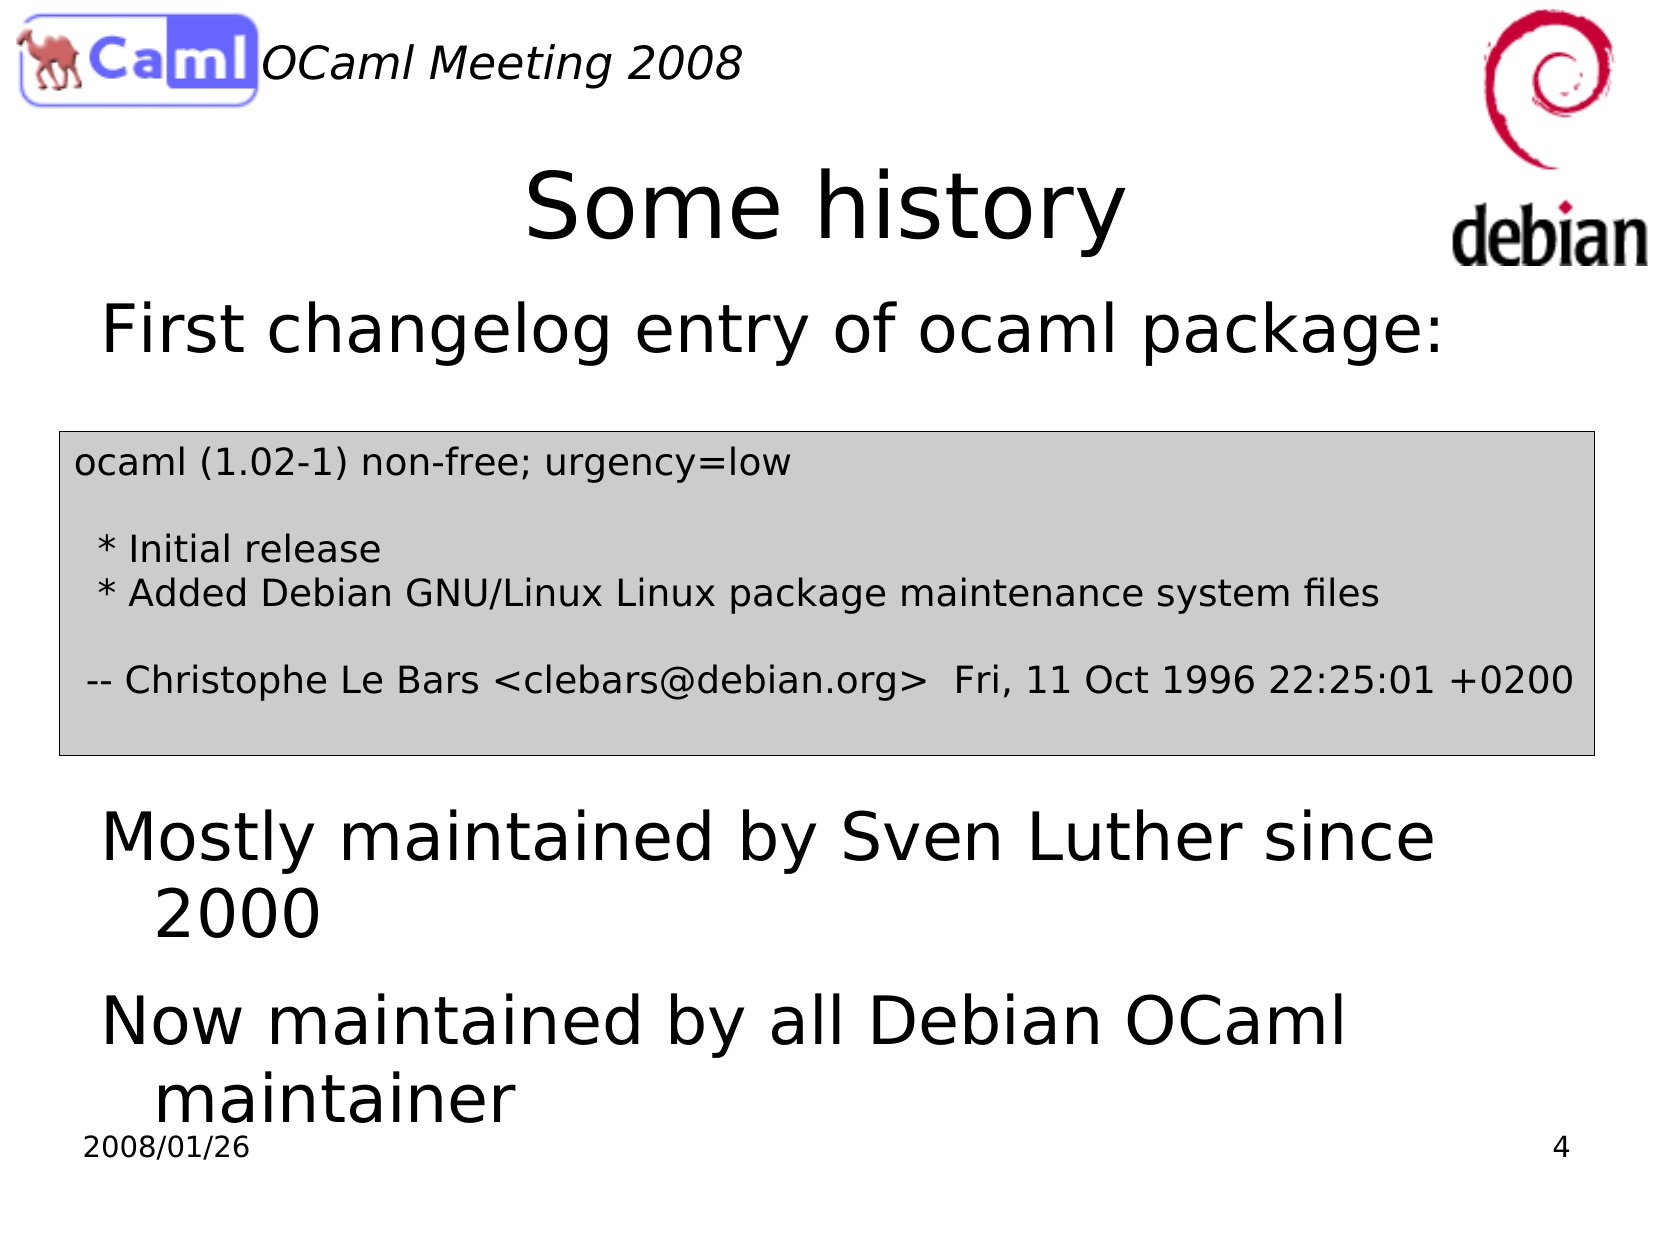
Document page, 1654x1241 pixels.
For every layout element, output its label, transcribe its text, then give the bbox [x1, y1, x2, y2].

text_box ocaml (1.02-1) non-free; urgency=low * Initial release * Added Debian GNU/Linux Linux package maintenance system files -- Christophe Le Bars <clebars@debian.org> Fri, 11 Oct 1996 22:25:01 +0200 [59, 431, 1595, 756]
title Some history [82, 118, 1571, 290]
picture [13, 3, 266, 119]
list Mostly maintained by Sven Luther since 2000 Now maintained by all Debian OCaml maintainer [82, 798, 1571, 1138]
list First changelog entry of ocaml package: [82, 290, 1571, 414]
picture [1445, 9, 1654, 266]
